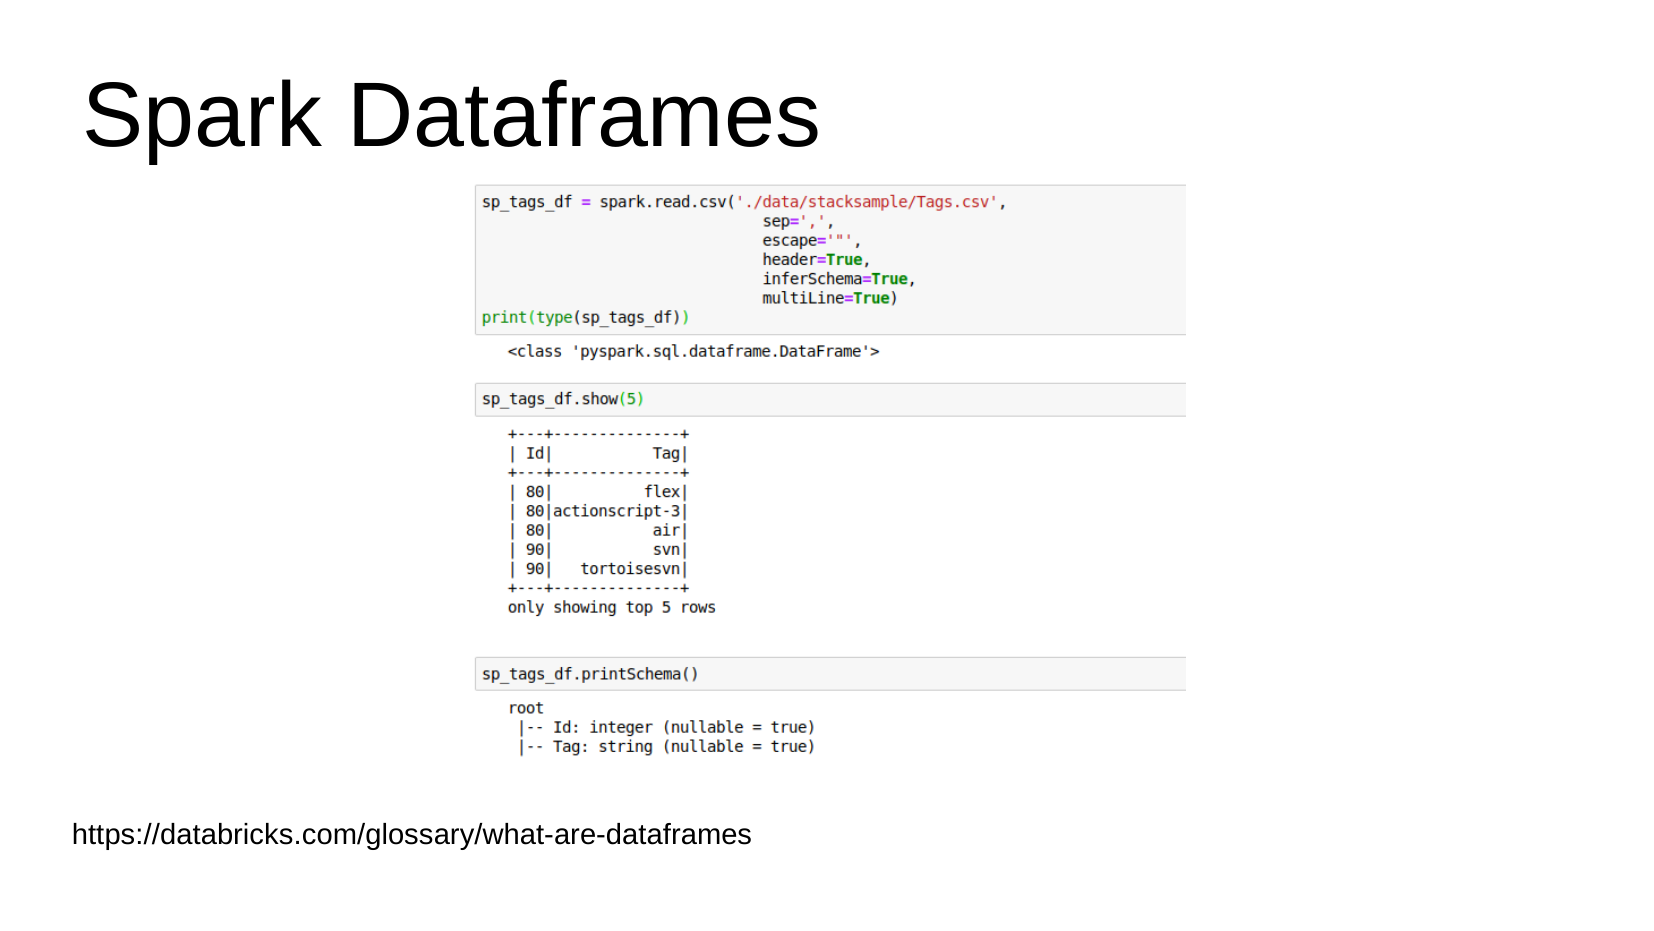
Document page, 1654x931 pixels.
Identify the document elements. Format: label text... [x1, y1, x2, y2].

subtitle https://databricks.com/glossary/what-are-dataframes [71, 817, 1561, 856]
title Spark Dataframes [82, 37, 1571, 193]
picture [467, 179, 1186, 769]
